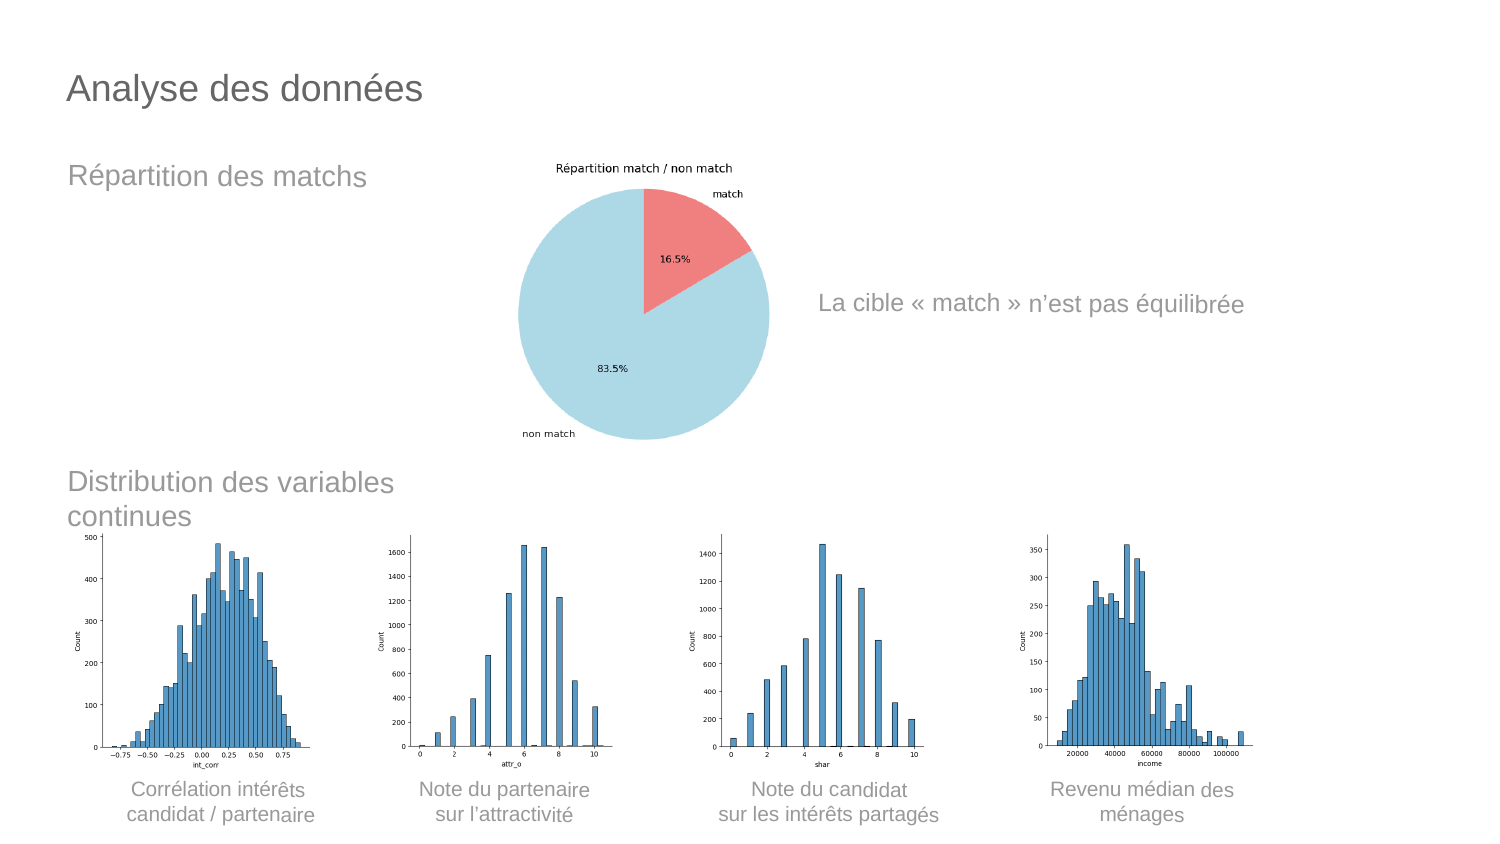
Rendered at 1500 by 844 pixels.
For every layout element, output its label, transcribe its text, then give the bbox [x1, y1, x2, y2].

title Analyse des données [51, 49, 473, 130]
picture [1015, 531, 1257, 769]
picture [70, 531, 312, 771]
list Note du candidat sur les intérêts partagés [690, 767, 969, 827]
list Revenu médian des ménages [1003, 767, 1282, 827]
list Note du partenaire sur l’attractivité [365, 767, 644, 827]
list Répartition des matchs [52, 148, 391, 201]
list La cible « match » n’est pas équilibrée [803, 278, 1264, 343]
list Distribution des variables continues [52, 454, 544, 508]
picture [685, 531, 926, 771]
picture [500, 159, 786, 456]
picture [373, 531, 615, 769]
list Corrélation intérêts candidat / partenaire [81, 767, 361, 827]
